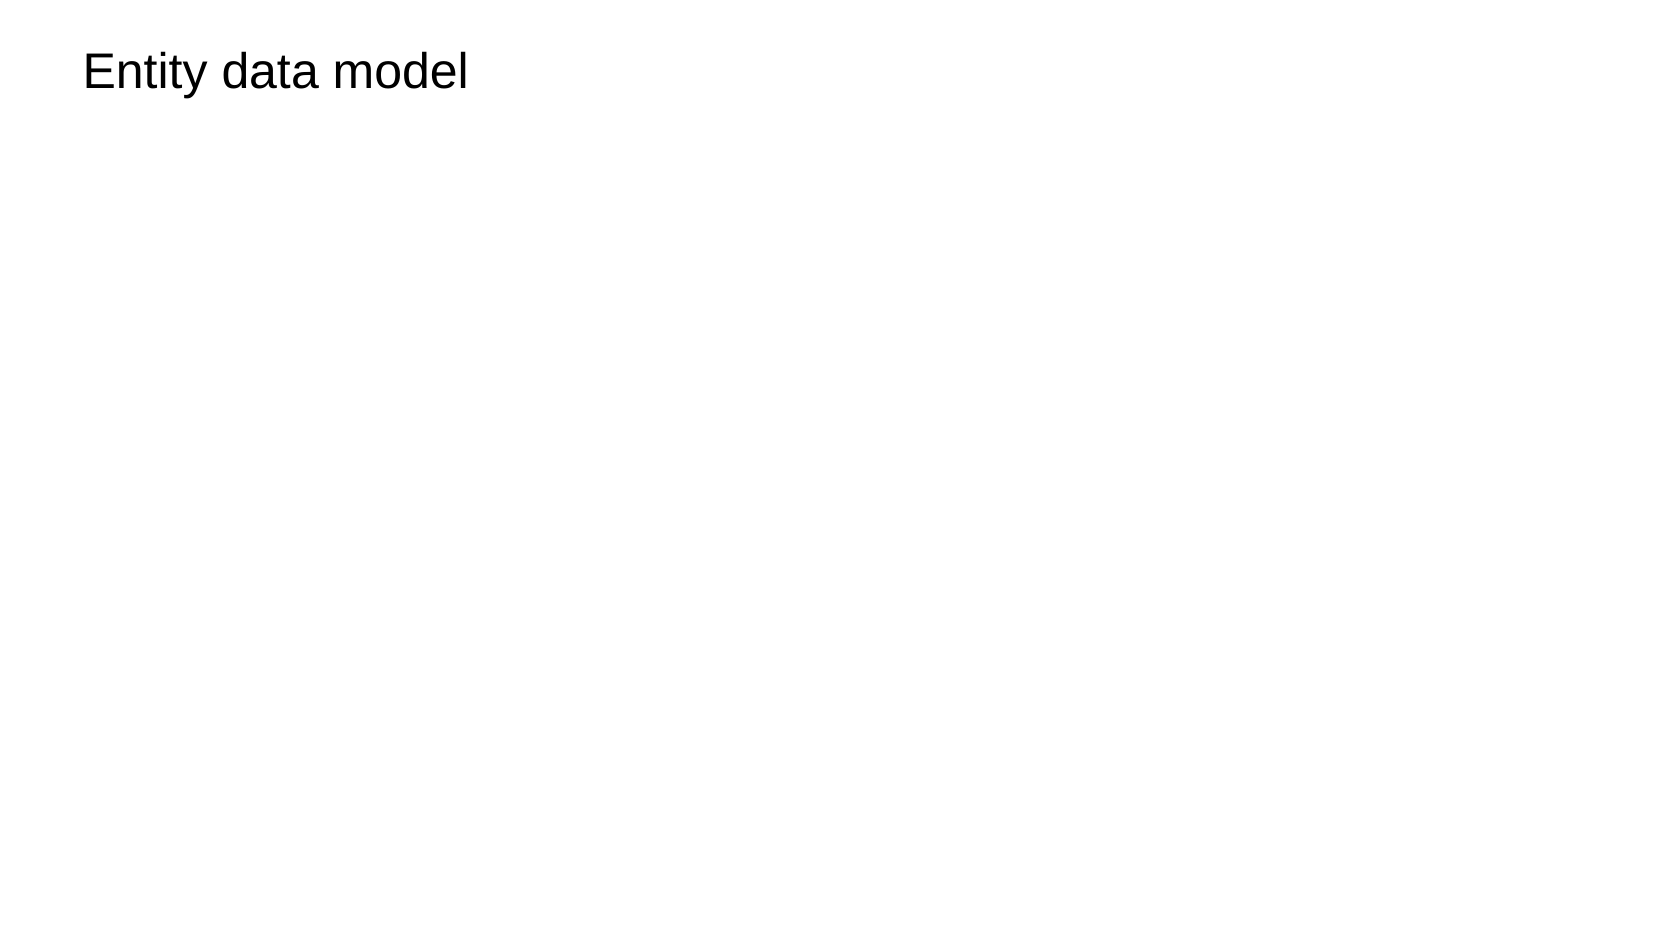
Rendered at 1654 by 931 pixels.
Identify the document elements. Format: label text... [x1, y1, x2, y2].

title Entity data model [82, 37, 1571, 107]
